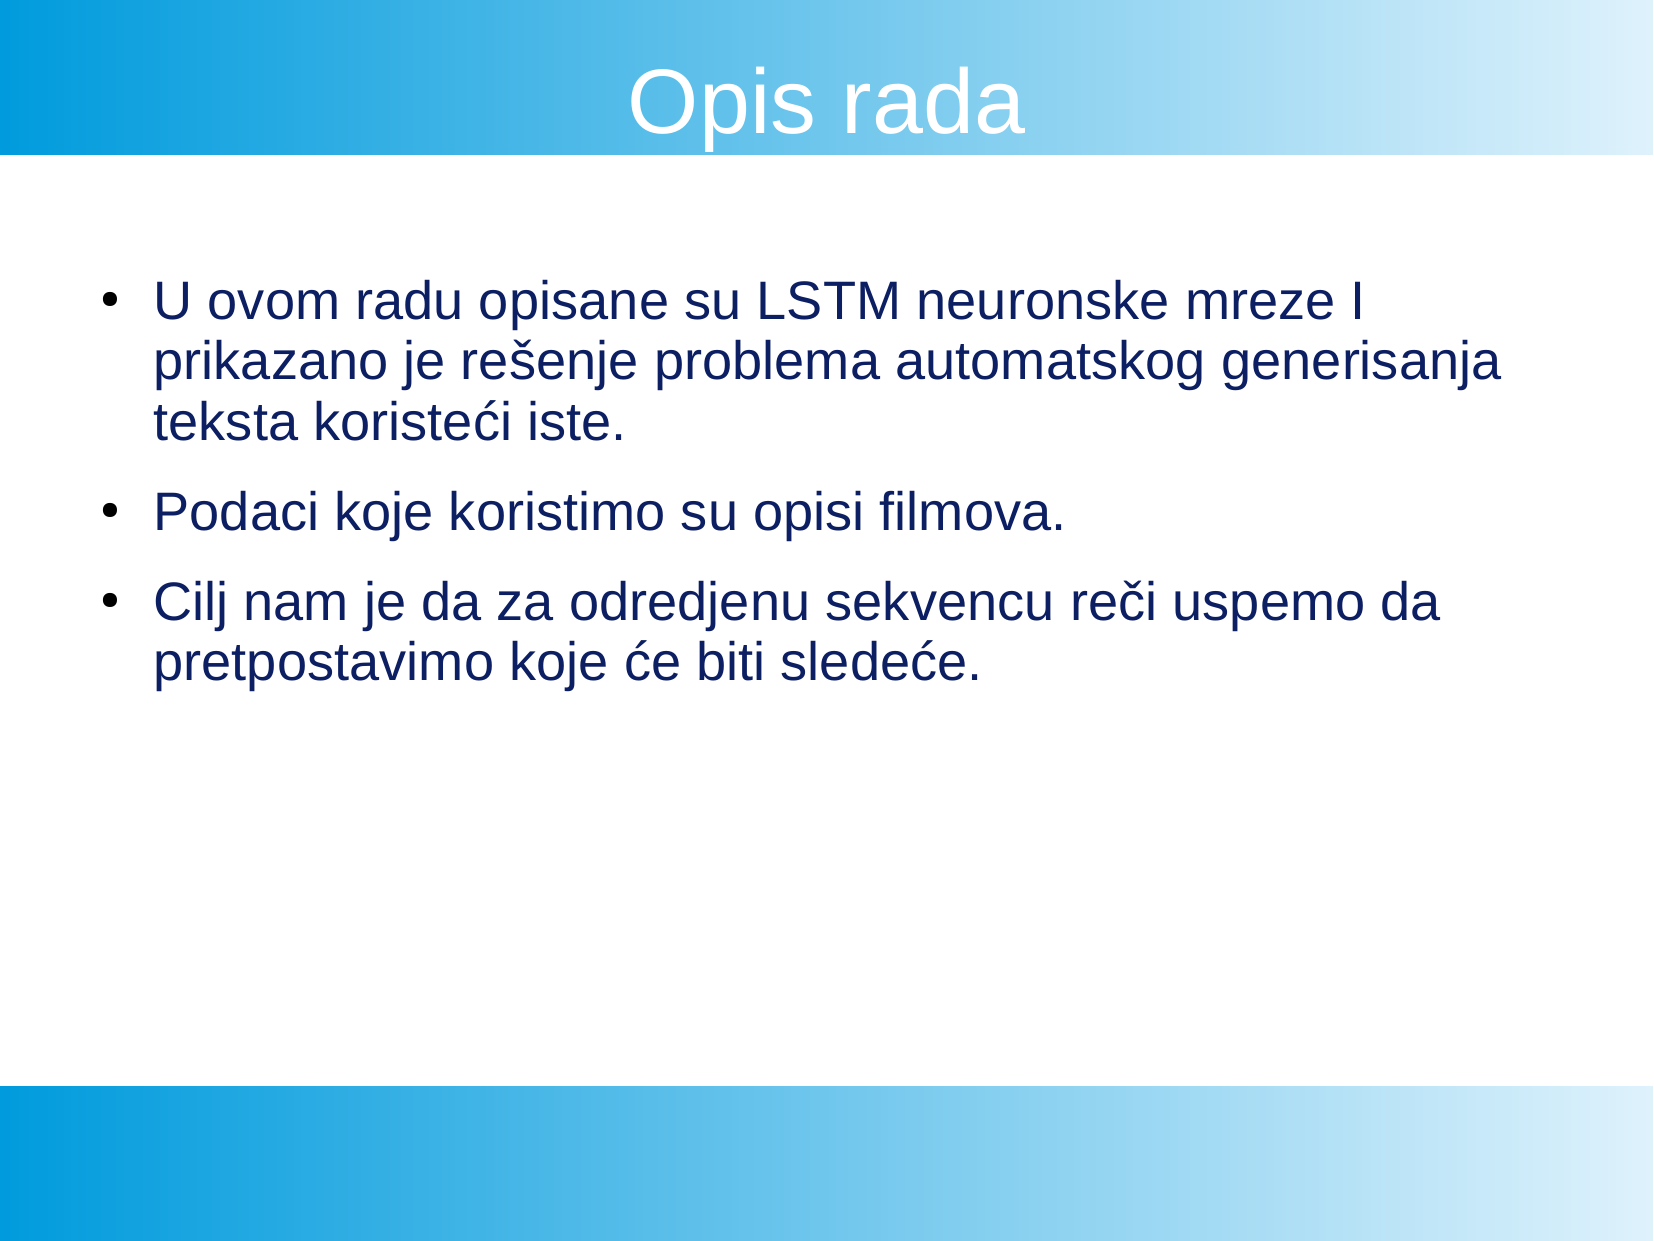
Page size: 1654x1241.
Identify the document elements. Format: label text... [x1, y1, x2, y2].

list U ovom radu opisane su LSTM neuronske mreze I prikazano je rešenje problema automatskog generisanja teksta koristeći iste. Podaci koje koristimo su opisi filmova. Cilj nam je da za odredjenu sekvencu reči uspemo da pretpostavimo koje će biti sledeće. [82, 180, 1571, 1010]
title Opis rada [82, 49, 1571, 155]
